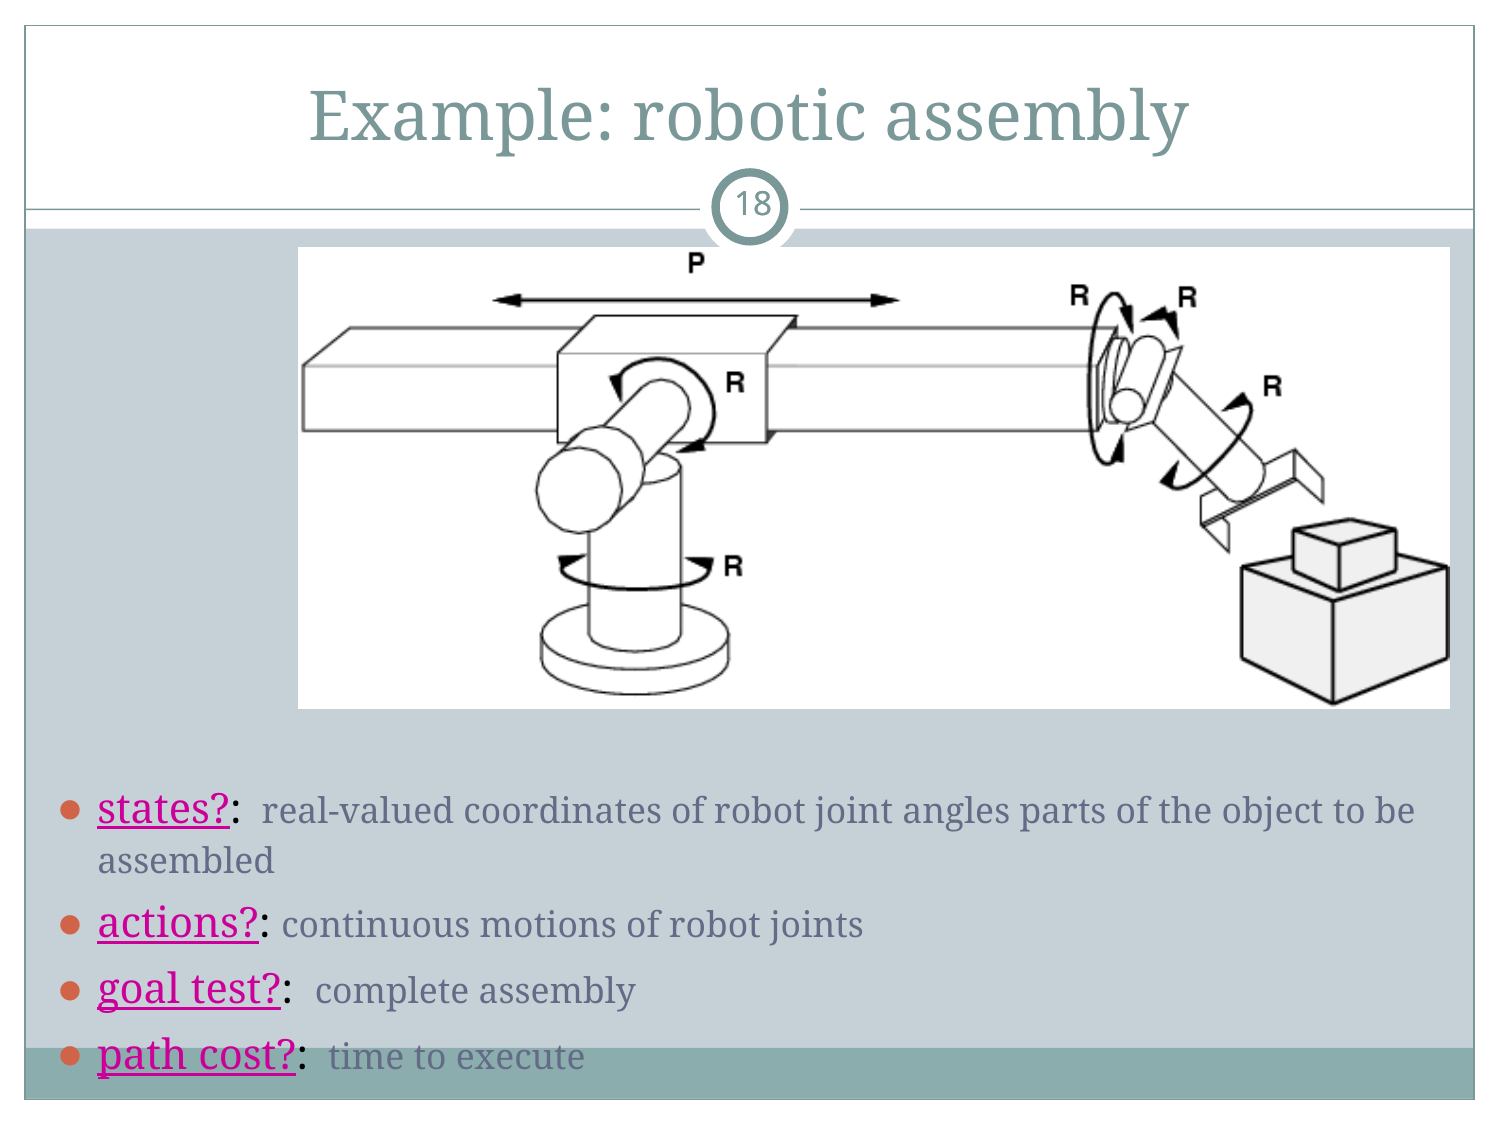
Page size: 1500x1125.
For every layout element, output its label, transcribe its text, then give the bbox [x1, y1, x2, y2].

picture [298, 247, 1450, 709]
title Example: robotic assembly [49, 37, 1450, 162]
list states?: real-valued coordinates of robot joint angles parts of the object to be assembled actions?: continuous motions of robot joints goal test?: complete assembly path cost?: time to execute [37, 708, 1470, 1025]
slide_number <number> [715, 168, 791, 241]
